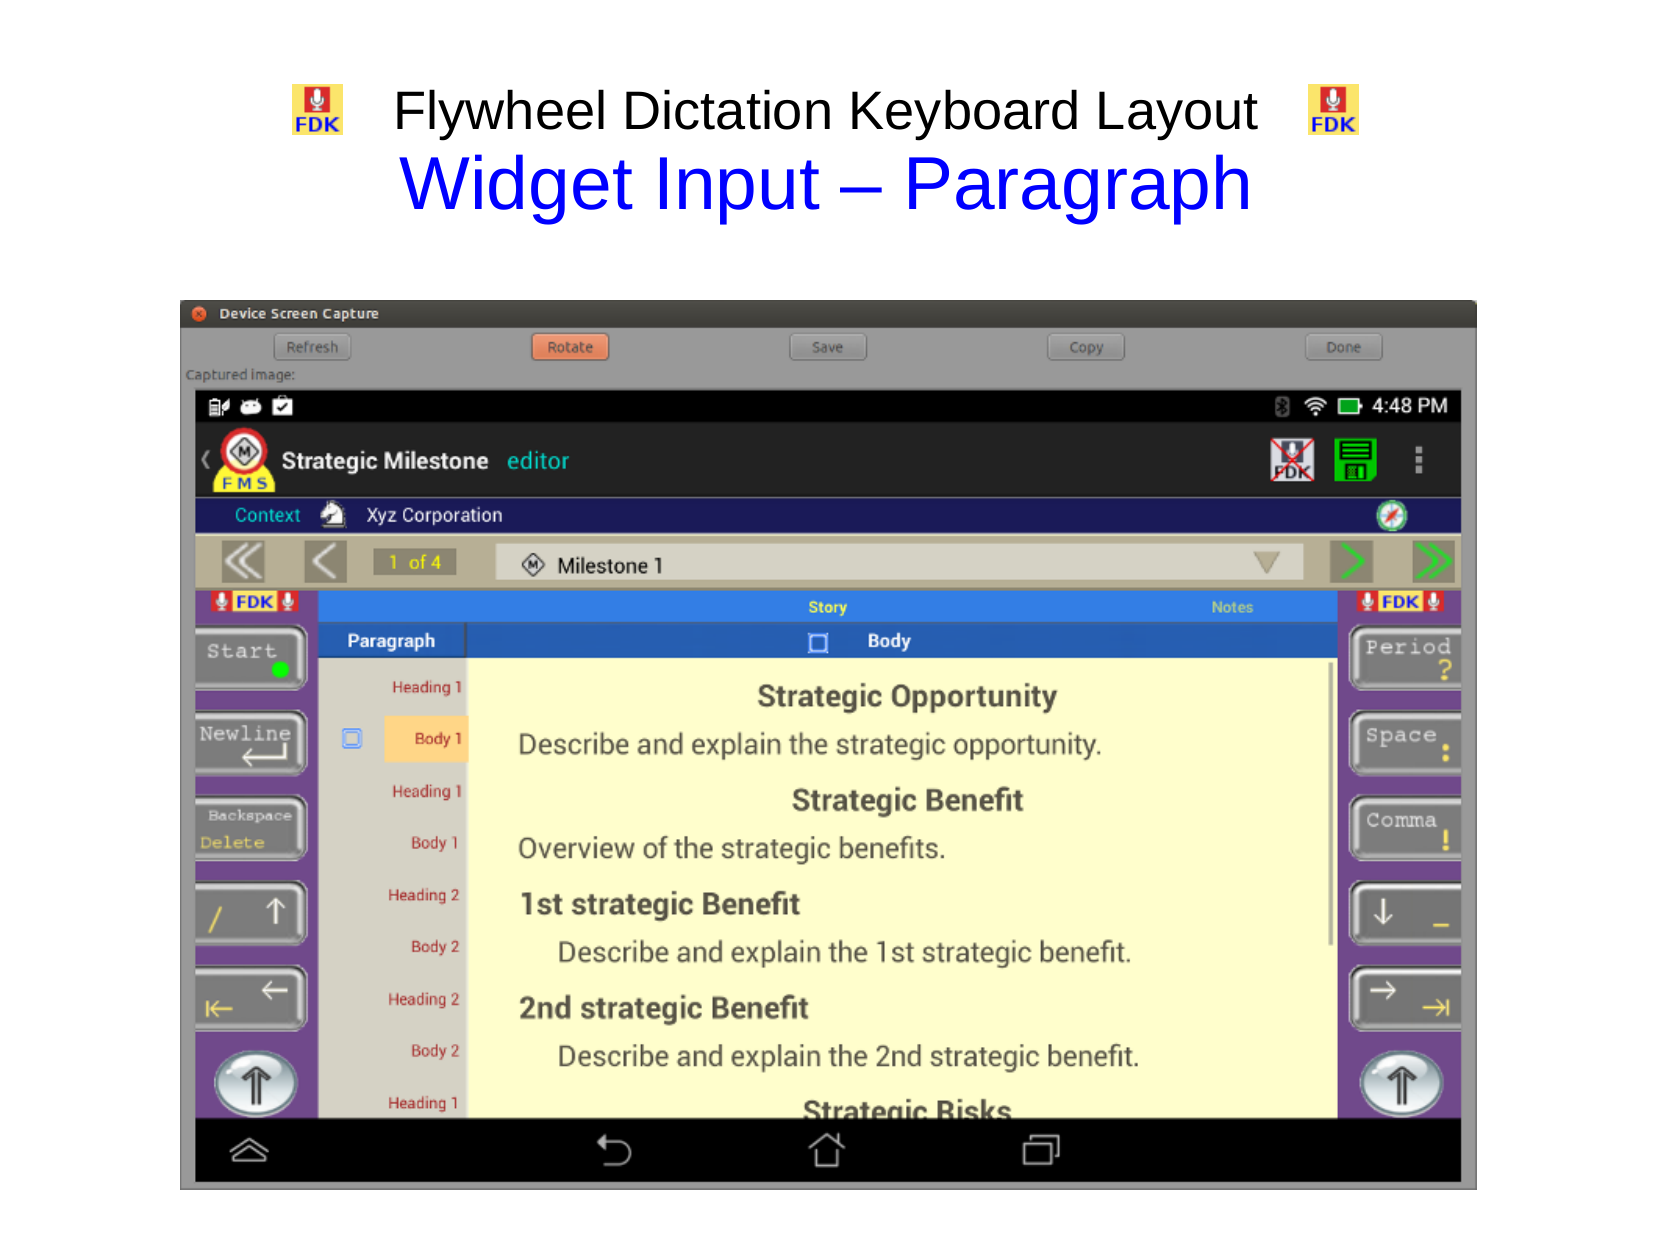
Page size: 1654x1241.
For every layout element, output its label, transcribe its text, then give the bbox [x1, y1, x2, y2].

picture [180, 300, 1477, 1190]
picture [1308, 84, 1359, 136]
picture [292, 84, 343, 136]
title Flywheel Dictation Keyboard Layout Widget Input – Paragraph [82, 49, 1571, 257]
